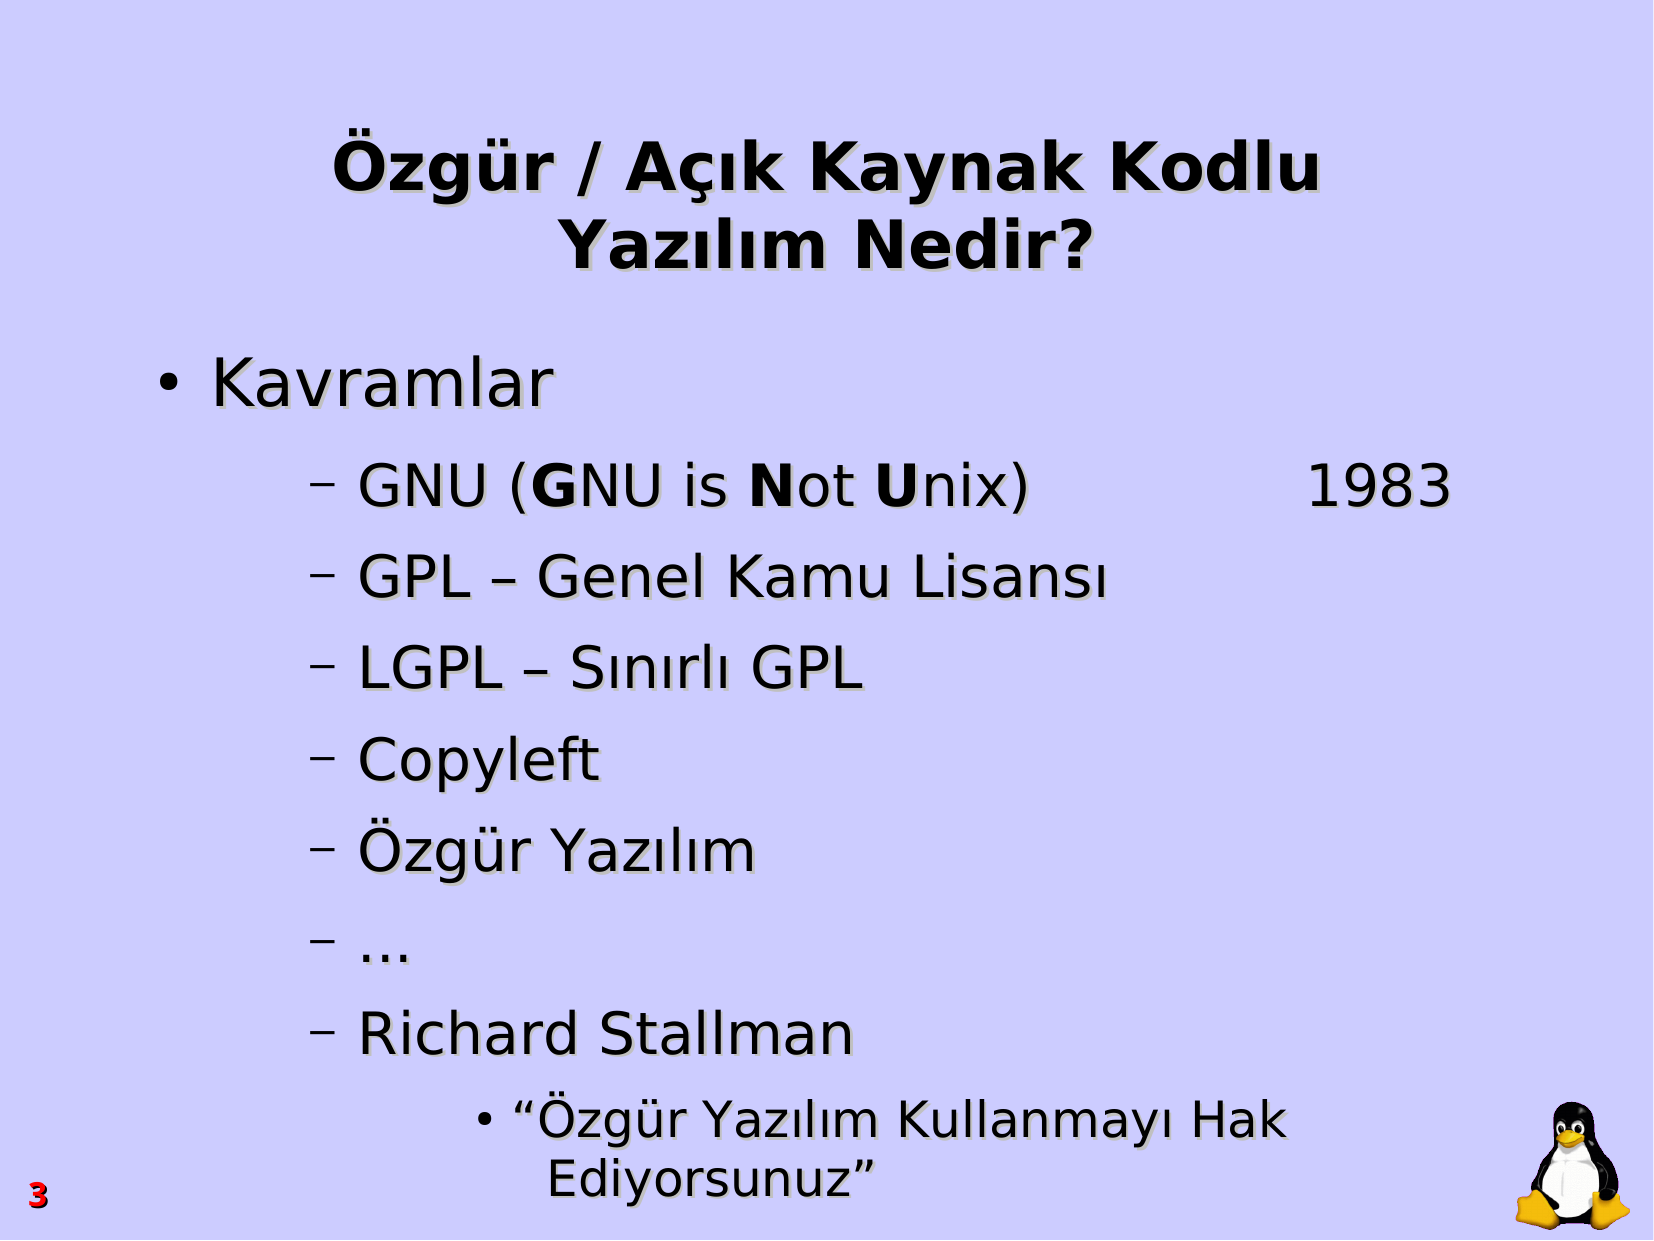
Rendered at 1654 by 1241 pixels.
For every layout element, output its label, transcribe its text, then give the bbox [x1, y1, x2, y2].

picture [1504, 1086, 1654, 1241]
list Kavramlar GNU (GNU is Not Unix) 1983 GPL – Genel Kamu Lisansı LGPL – Sınırlı GPL Copyleft Özgür Yazılım ... Richard Stallman “Özgür Yazılım Kullanmayı Hak Ediyorsunuz” [121, 344, 1534, 1150]
title Özgür / Açık Kaynak Kodlu Yazılım Nedir? [121, 102, 1534, 310]
